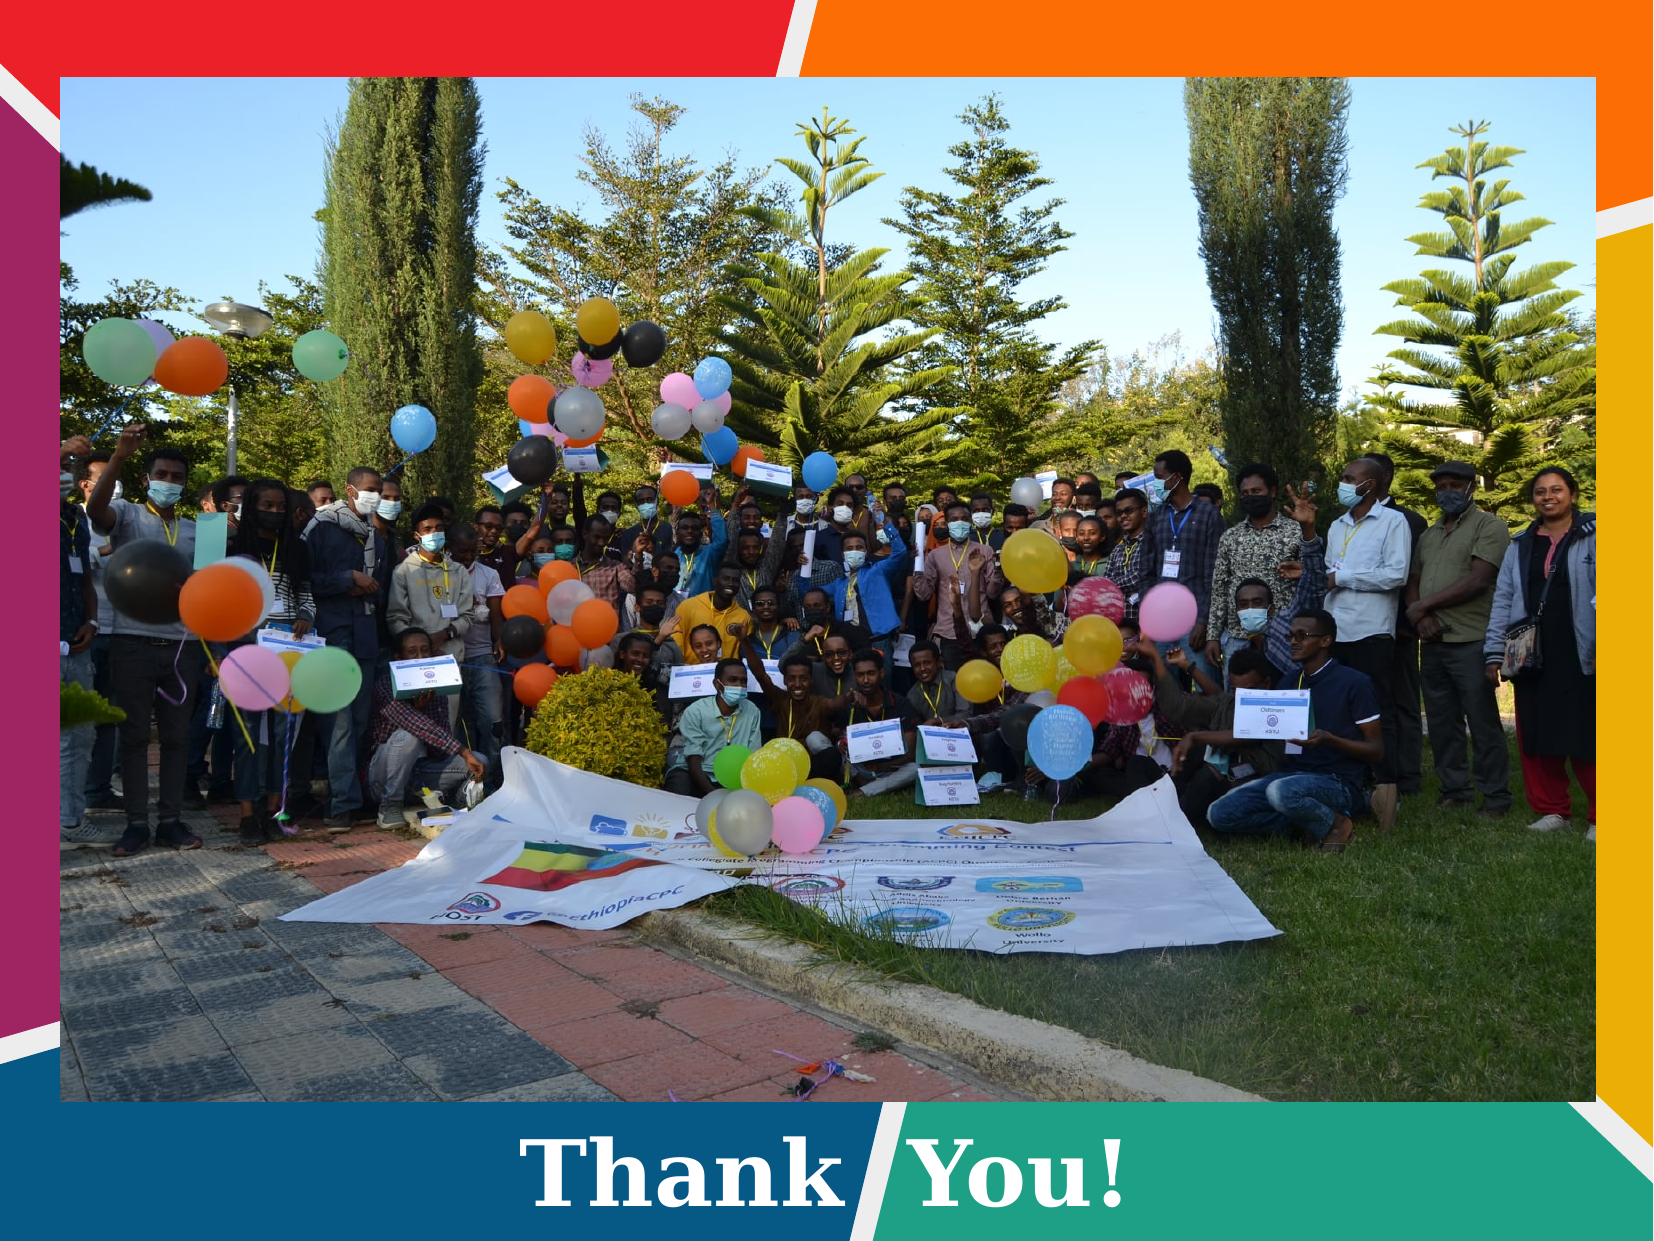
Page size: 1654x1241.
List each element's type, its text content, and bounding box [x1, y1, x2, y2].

picture [60, 77, 1596, 1102]
text_box Thank You! [489, 1113, 1165, 1237]
